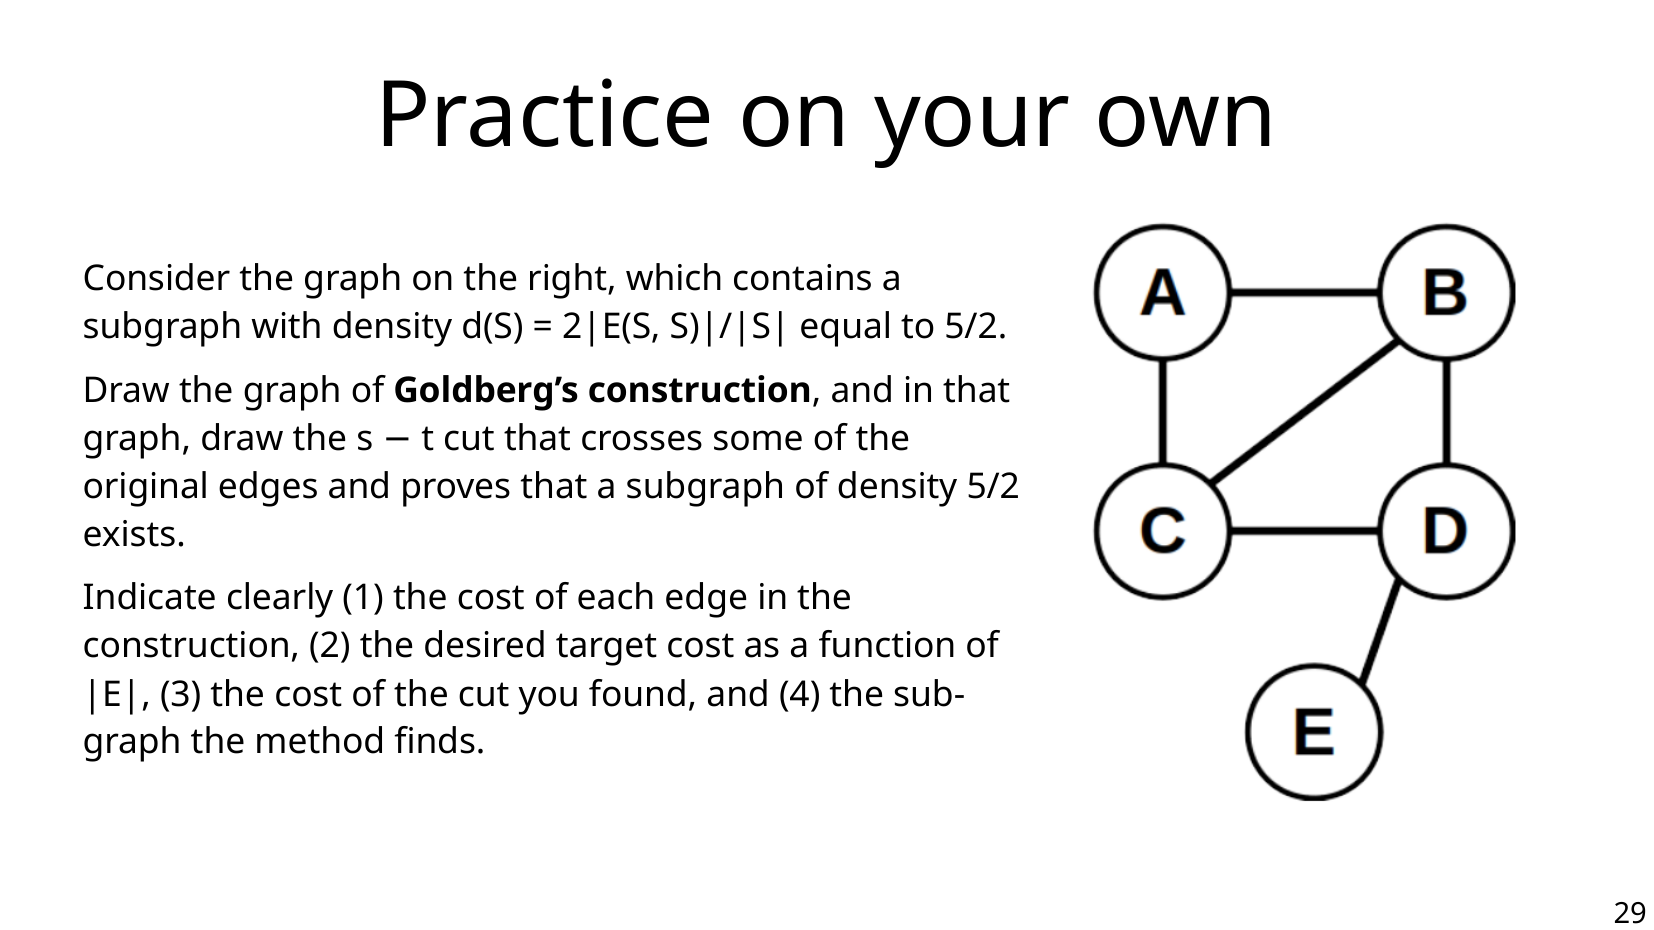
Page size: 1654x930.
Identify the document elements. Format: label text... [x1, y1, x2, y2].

picture [1055, 204, 1561, 826]
title Practice on your own [82, 37, 1571, 186]
list Consider the graph on the right, which contains a subgraph with density d(S) = 2|E(S, S)|/|S| equal to 5/2. Draw the graph of Goldberg’s construction, and in that graph, draw the s − t cut that crosses some of the original edges and proves that a subgraph of density 5/2 exists. Indicate clearly (1) the cost of each edge in the construction, (2) the desired target cost as a function of |E|, (3) the cost of the cut you found, and (4) the sub-graph the method finds. [82, 252, 1021, 793]
